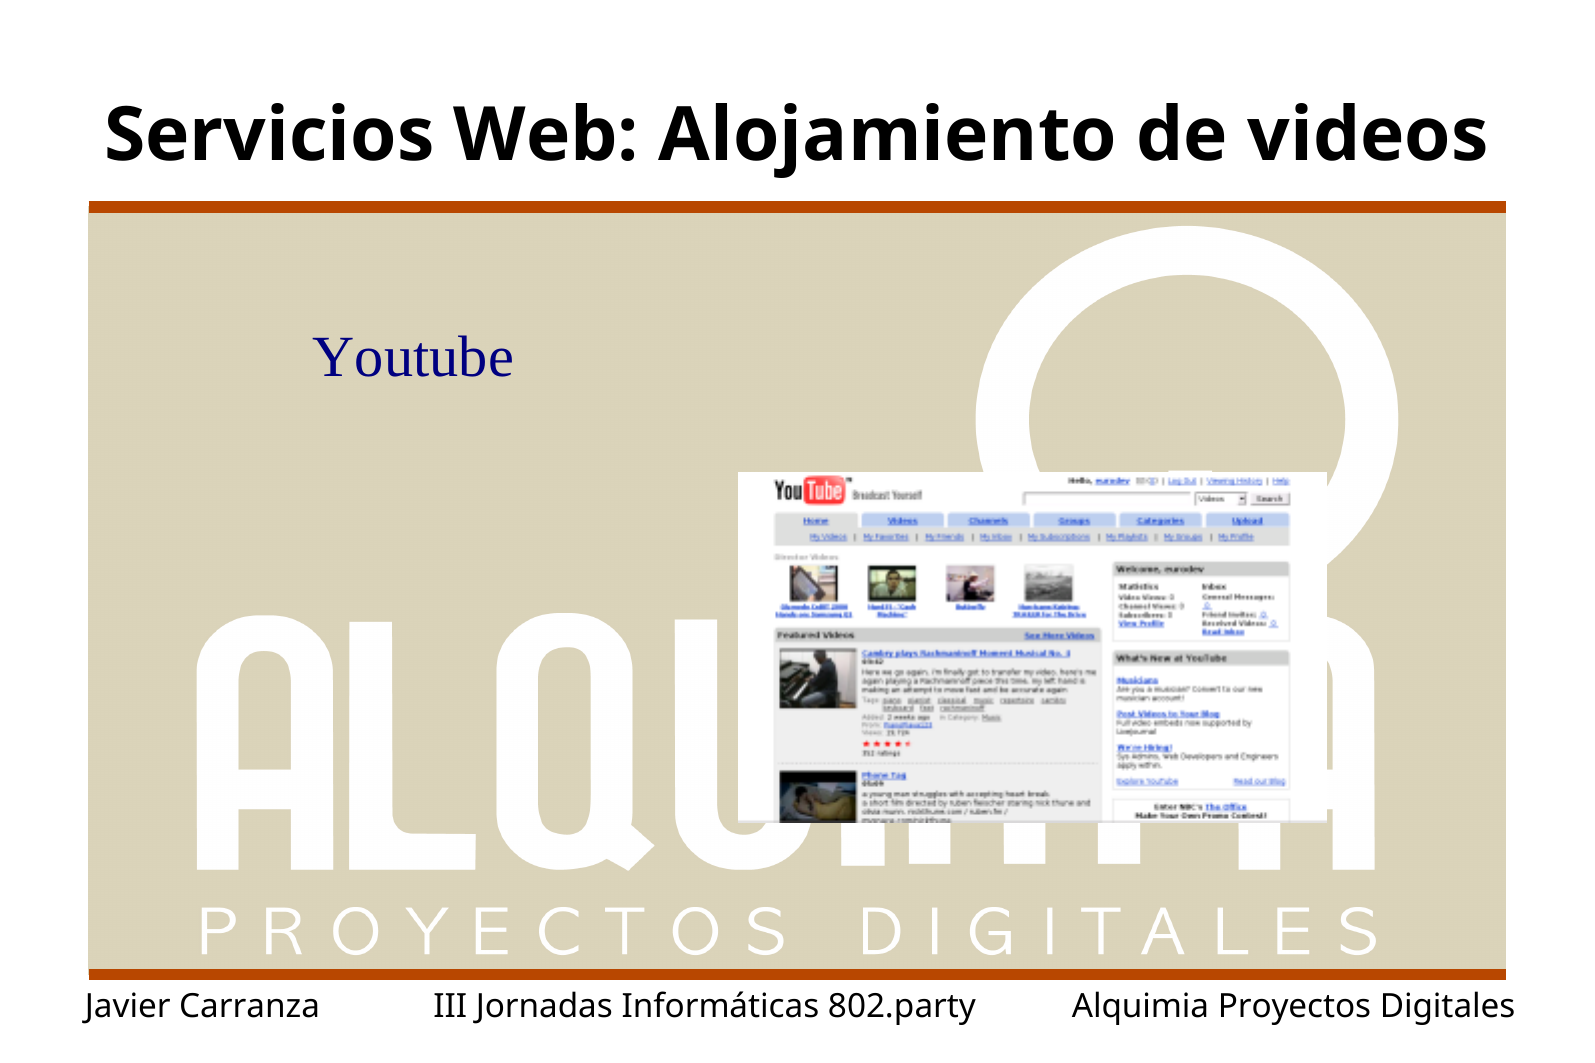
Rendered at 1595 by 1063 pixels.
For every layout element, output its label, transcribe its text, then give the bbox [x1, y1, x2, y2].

list Youtube [295, 324, 1516, 951]
picture [738, 472, 1327, 823]
picture [88, 220, 1506, 969]
title Servicios Web: Alojamiento de videos [79, 42, 1515, 220]
text_box Javier Carranza III Jornadas Informáticas 802.party Alquimia Proyectos Digitales [81, 974, 1513, 1048]
